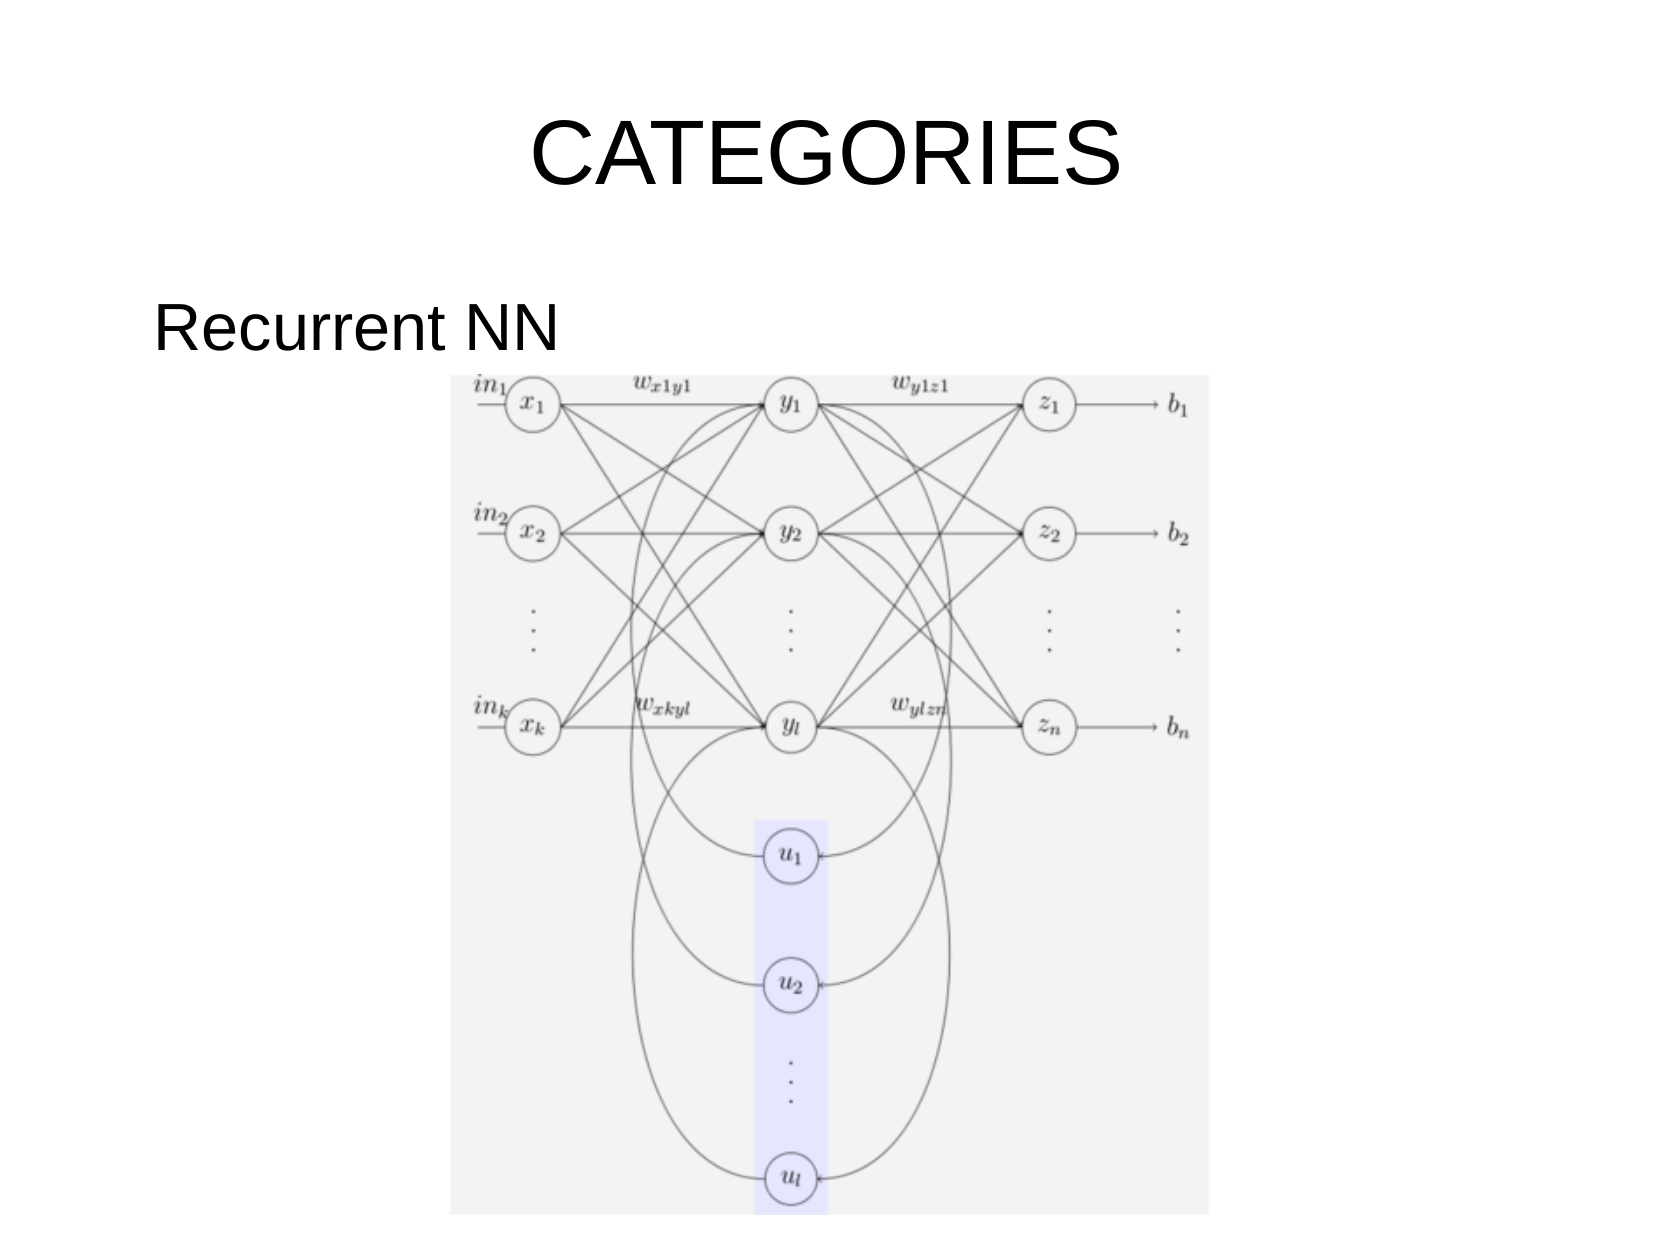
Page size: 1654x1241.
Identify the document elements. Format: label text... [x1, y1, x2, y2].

title CATEGORIES [82, 49, 1571, 257]
picture [450, 374, 1210, 1216]
list Recurrent NN [82, 290, 1571, 1010]
